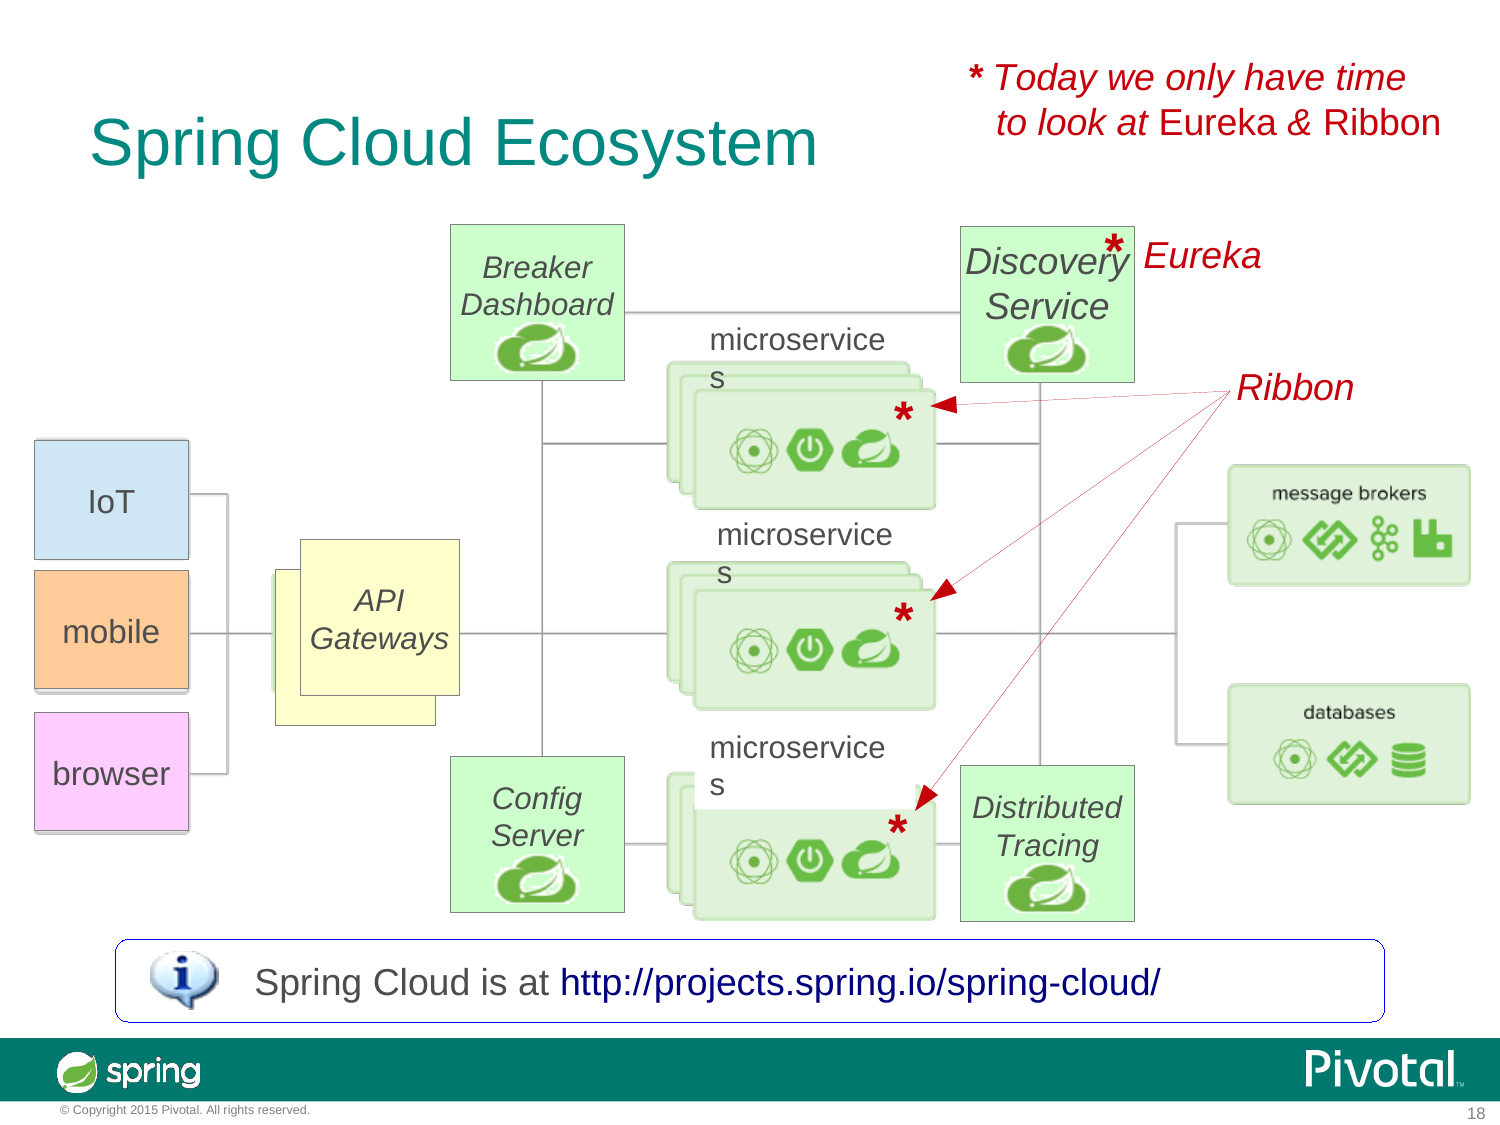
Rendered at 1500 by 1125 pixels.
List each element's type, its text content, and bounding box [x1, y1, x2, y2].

text_box Breaker Dashboard [450, 224, 625, 381]
text_box * Today we only have time to look at Eureka & Ribbon [915, 45, 1460, 151]
text_box [117, 939, 1385, 1023]
text_box Distributed Tracing [960, 765, 1135, 922]
text_box microservices [694, 719, 916, 772]
text_box IoT [34, 440, 189, 560]
text_box microservices [694, 317, 916, 360]
text_box Config Server [450, 756, 625, 913]
text_box * [873, 580, 931, 655]
text_box * [867, 805, 925, 868]
text_box browser [34, 712, 189, 831]
picture [1001, 847, 1093, 931]
text_box * [873, 379, 931, 455]
text_box Ribbon [1185, 355, 1407, 431]
picture [1306, 1050, 1464, 1087]
text_box mobile [34, 570, 189, 689]
text_box API Gateways [300, 539, 460, 696]
picture [32, 1041, 210, 1103]
text_box * [916, 792, 921, 805]
title Spring Cloud Ecosystem [75, 45, 1426, 233]
picture [34, 252, 1471, 922]
text_box Discovery Service [960, 226, 1135, 383]
text_box [275, 569, 436, 726]
text_box microservices [694, 512, 916, 555]
text_box Spring Cloud is at http://projects.spring.io/spring-cloud/ [116, 945, 1357, 1017]
text_box * Eureka [1077, 211, 1287, 287]
